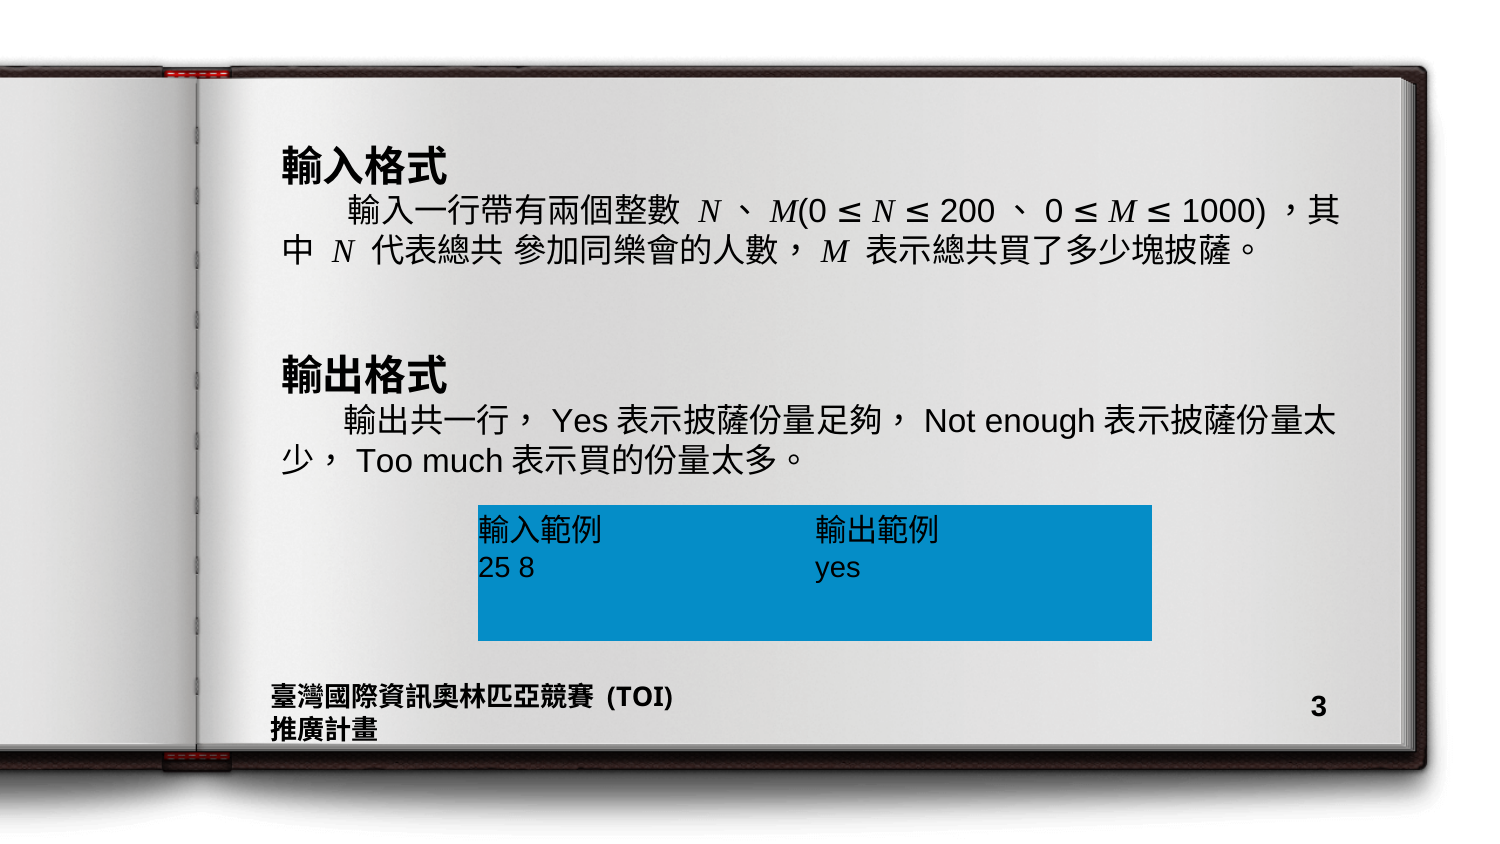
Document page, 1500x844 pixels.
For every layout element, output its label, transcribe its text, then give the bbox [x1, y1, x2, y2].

table_header 輸入範例 25 8 [478, 505, 815, 641]
table_header 輸出範例 yes [815, 505, 1152, 641]
text_box 輸出格式 輸出共一行，Yes表示披薩份量足夠，Not enough表示披薩份量太少，Too much表示買的份量太多。 [266, 342, 1368, 447]
text_box 輸入格式 輸入一行帶有兩個整數 N、M(0 ≤ N ≤ 200、0 ≤ M ≤ 1000)，其中 N 代表總共 參加同樂會的人數，M 表示總共買了多少塊披薩。 [266, 132, 1356, 306]
text_box 3 [1295, 672, 1386, 737]
